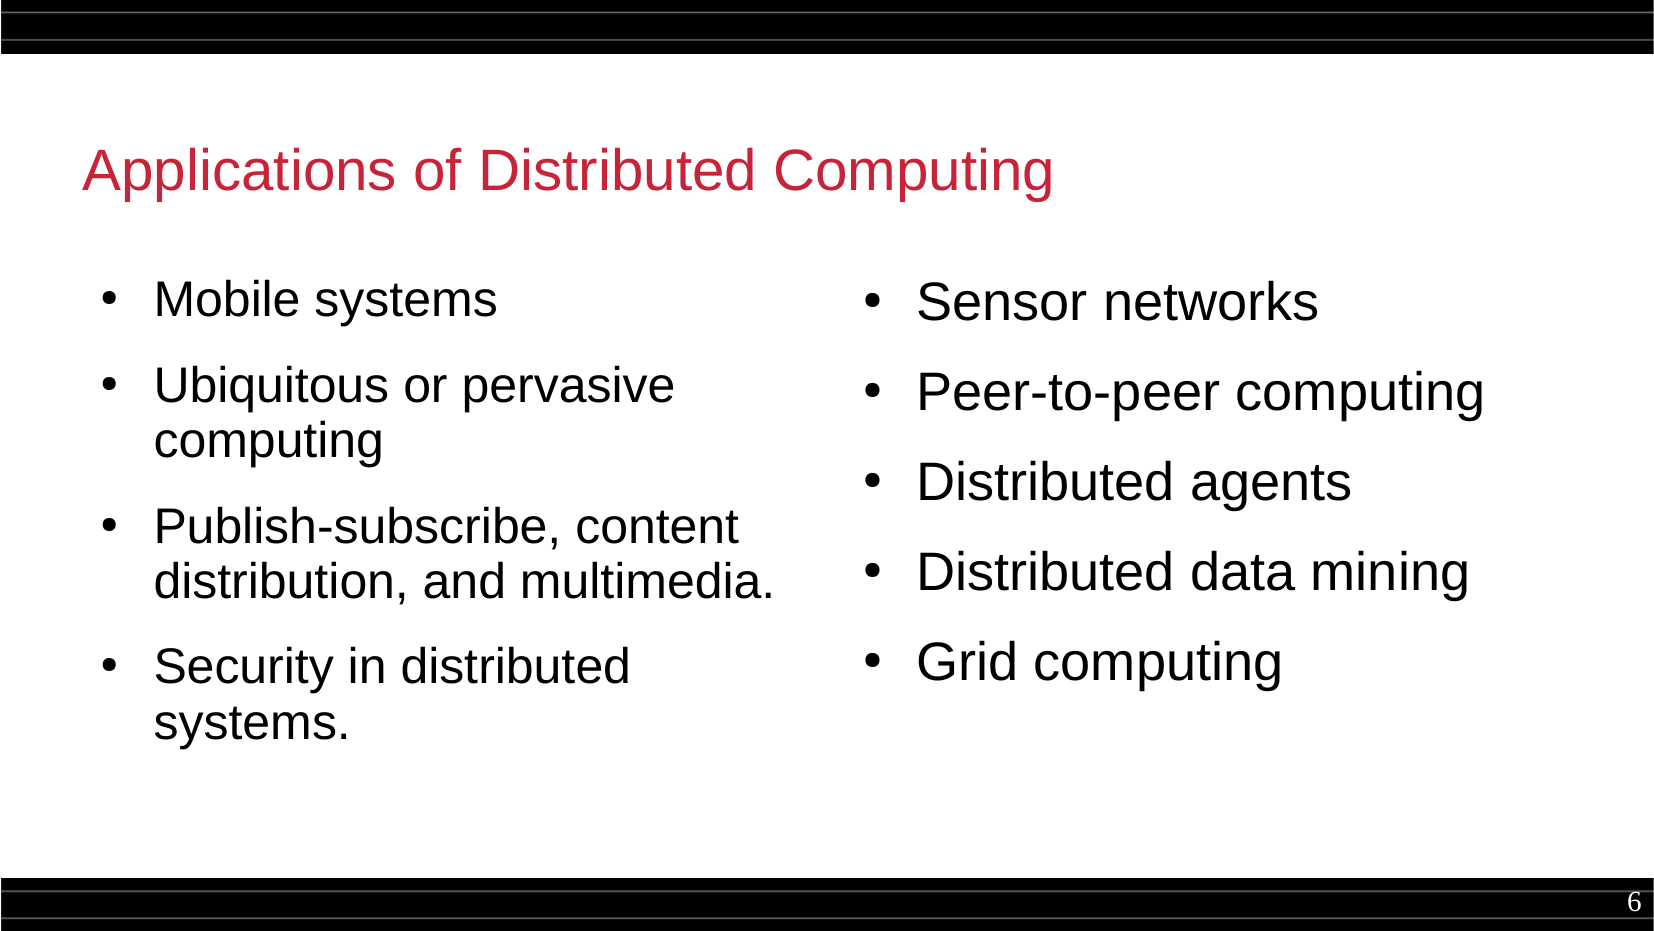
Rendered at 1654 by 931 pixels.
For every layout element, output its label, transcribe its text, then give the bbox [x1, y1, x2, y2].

title Applications of Distributed Computing [82, 92, 1571, 249]
picture [1, 0, 1654, 54]
list Mobile systems Ubiquitous or pervasive computing Publish-subscribe, content distribution, and multimedia. Security in distributed systems. [82, 271, 809, 758]
list Sensor networks Peer-to-peer computing Distributed agents Distributed data mining Grid computing [845, 271, 1572, 758]
picture [1, 878, 1654, 931]
